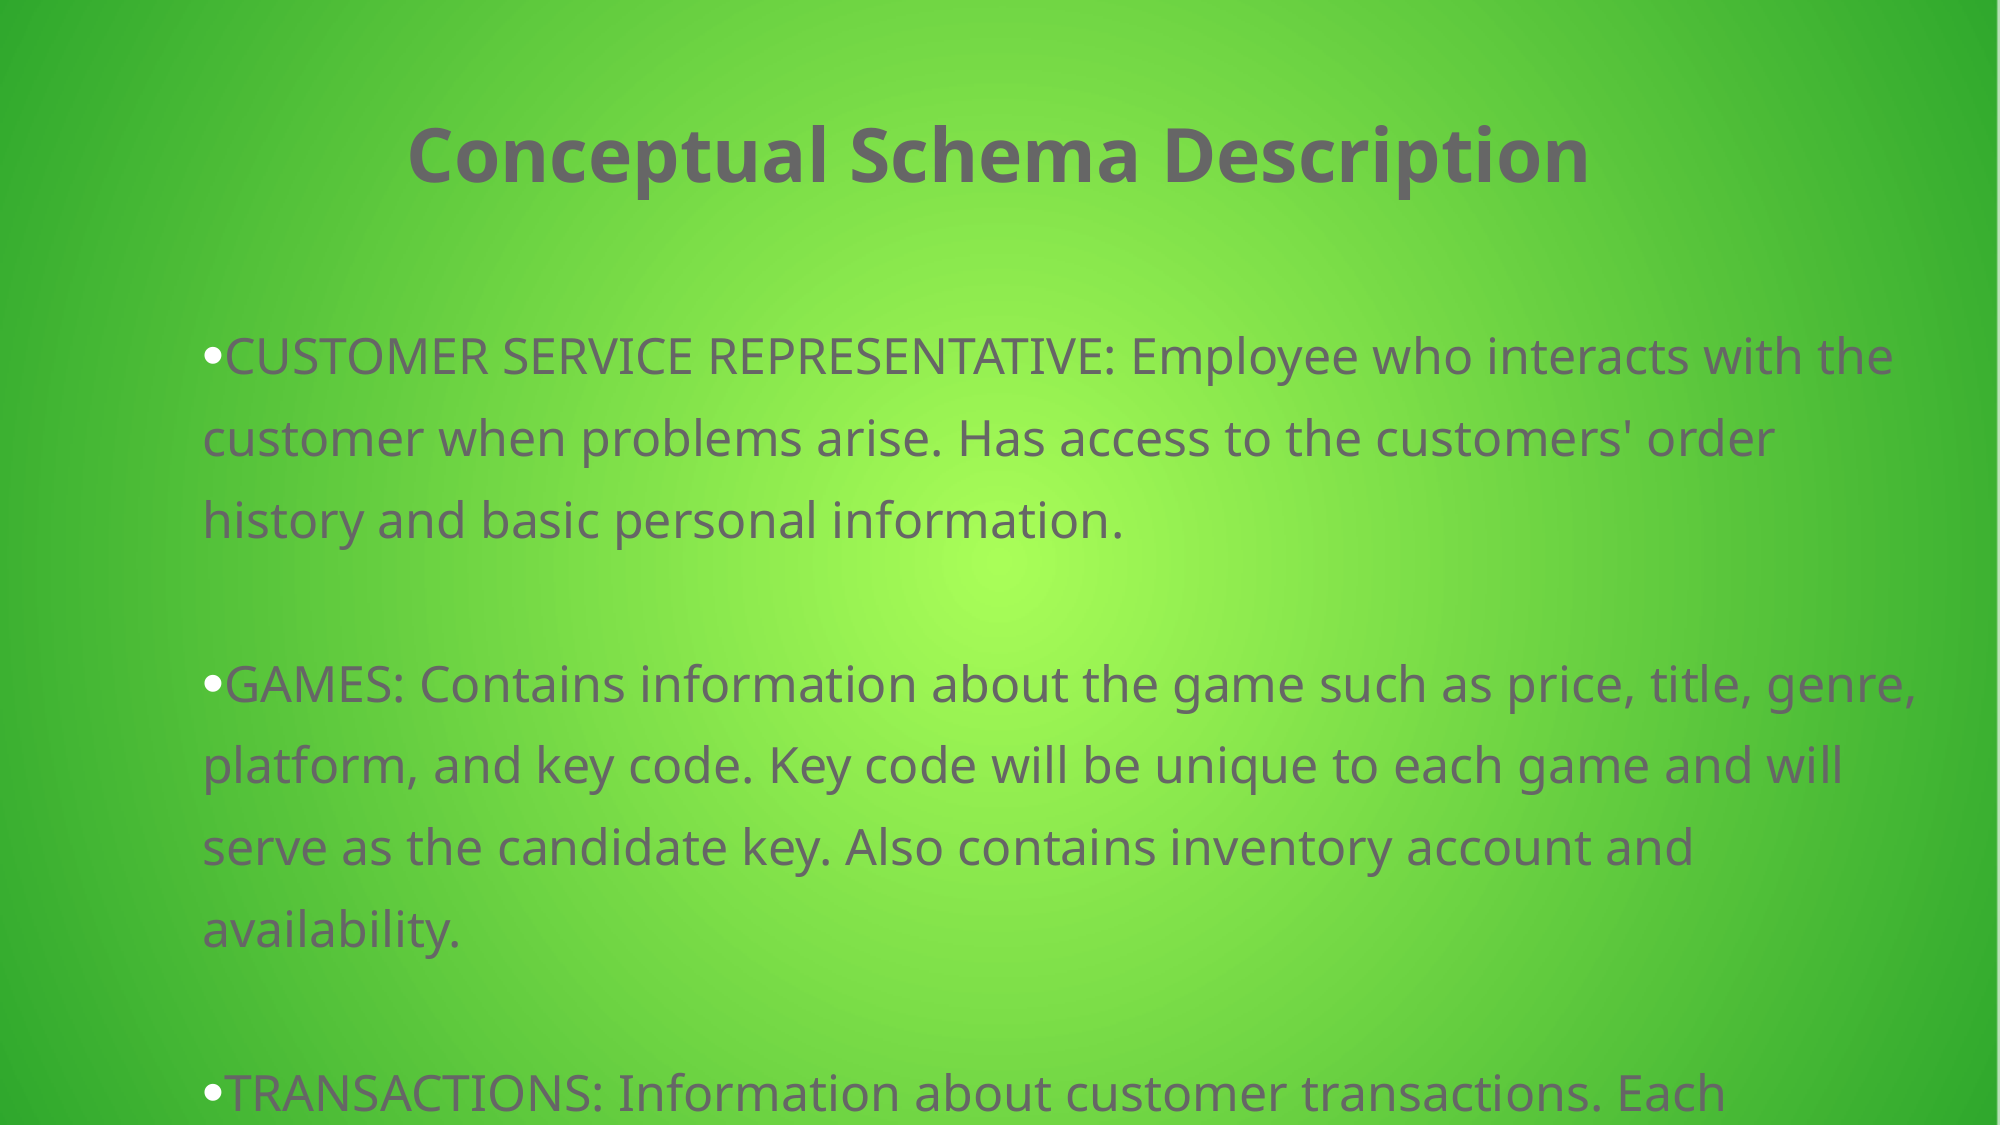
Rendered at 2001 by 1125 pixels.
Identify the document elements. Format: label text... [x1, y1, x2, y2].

picture [0, 0, 2000, 1125]
text_box CUSTOMER SERVICE REPRESENTATIVE: Employee who interacts with the customer when problems arise. Has access to the customers' order history and basic personal information. GAMES: Contains information about the game such as price, title, genre, platform, and key code. Key code will be unique to each game and will serve as the candidate key. Also contains inventory account and availability. TRANSACTIONS: Information about customer transactions. Each transaction has a unique transaction ID. [187, 299, 1965, 1110]
text_box Conceptual Schema Description [187, 101, 1813, 299]
